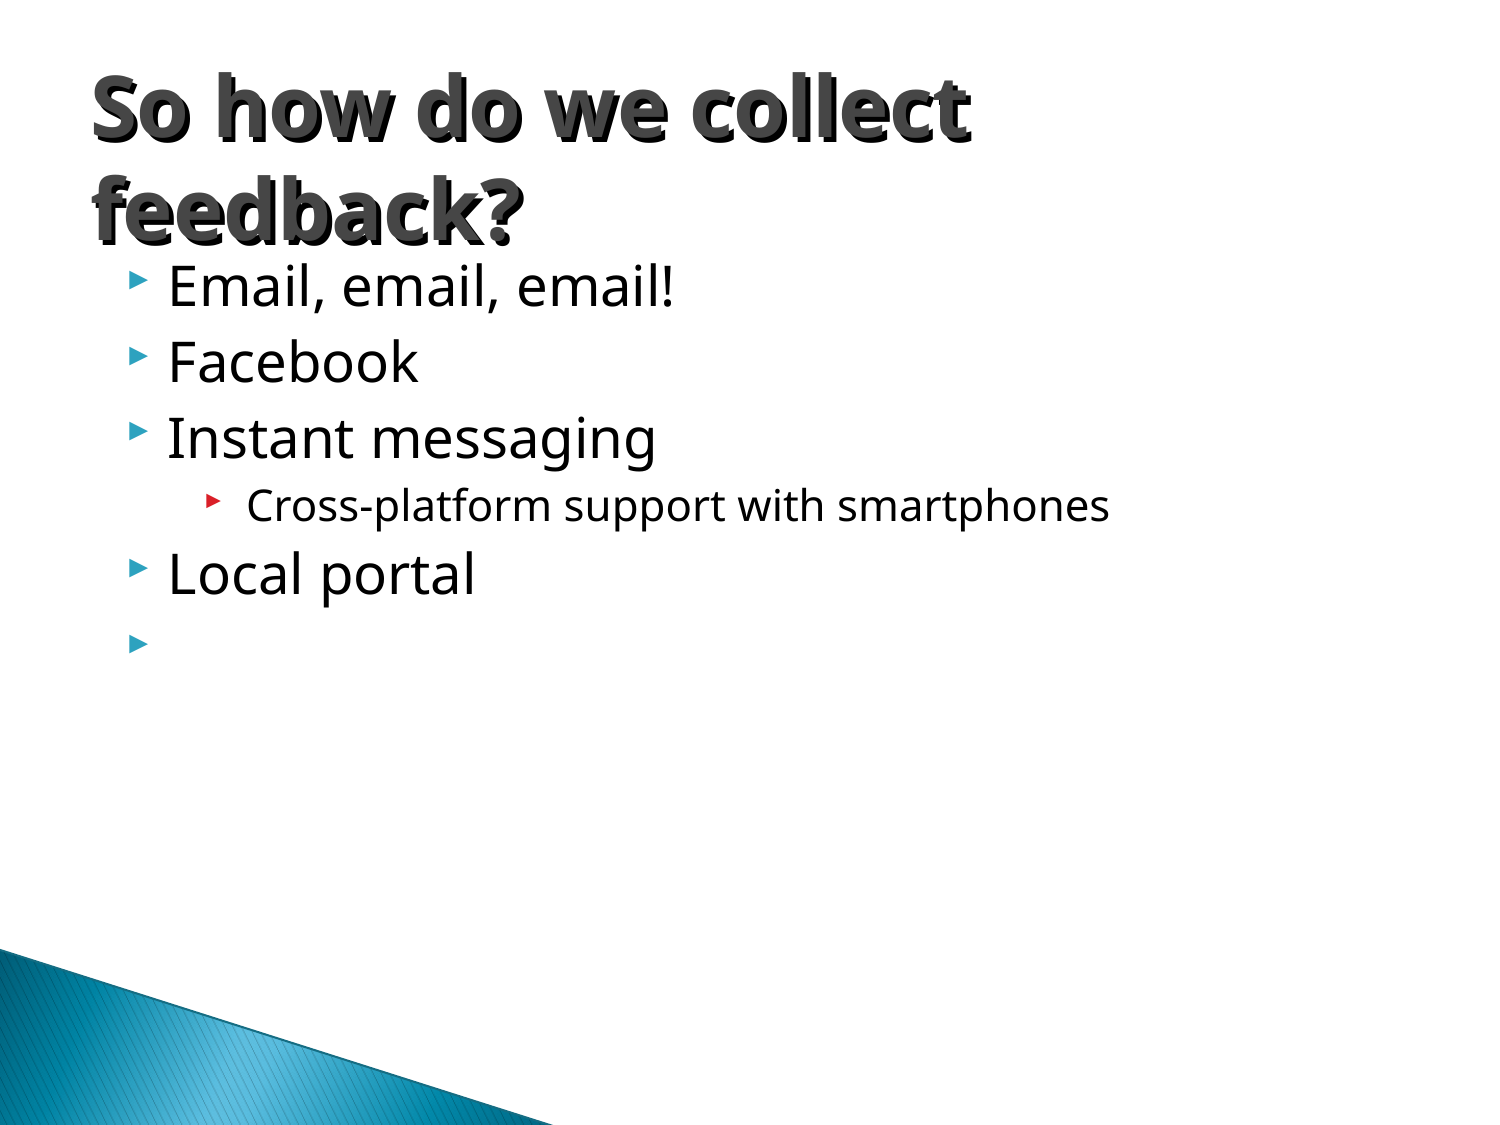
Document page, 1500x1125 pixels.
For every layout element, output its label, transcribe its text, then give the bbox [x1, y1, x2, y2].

list Email, email, email! Facebook Instant messaging Cross-platform support with smartphones Local portal [75, 243, 1426, 986]
title So how do we collect feedback? [75, 45, 1426, 233]
